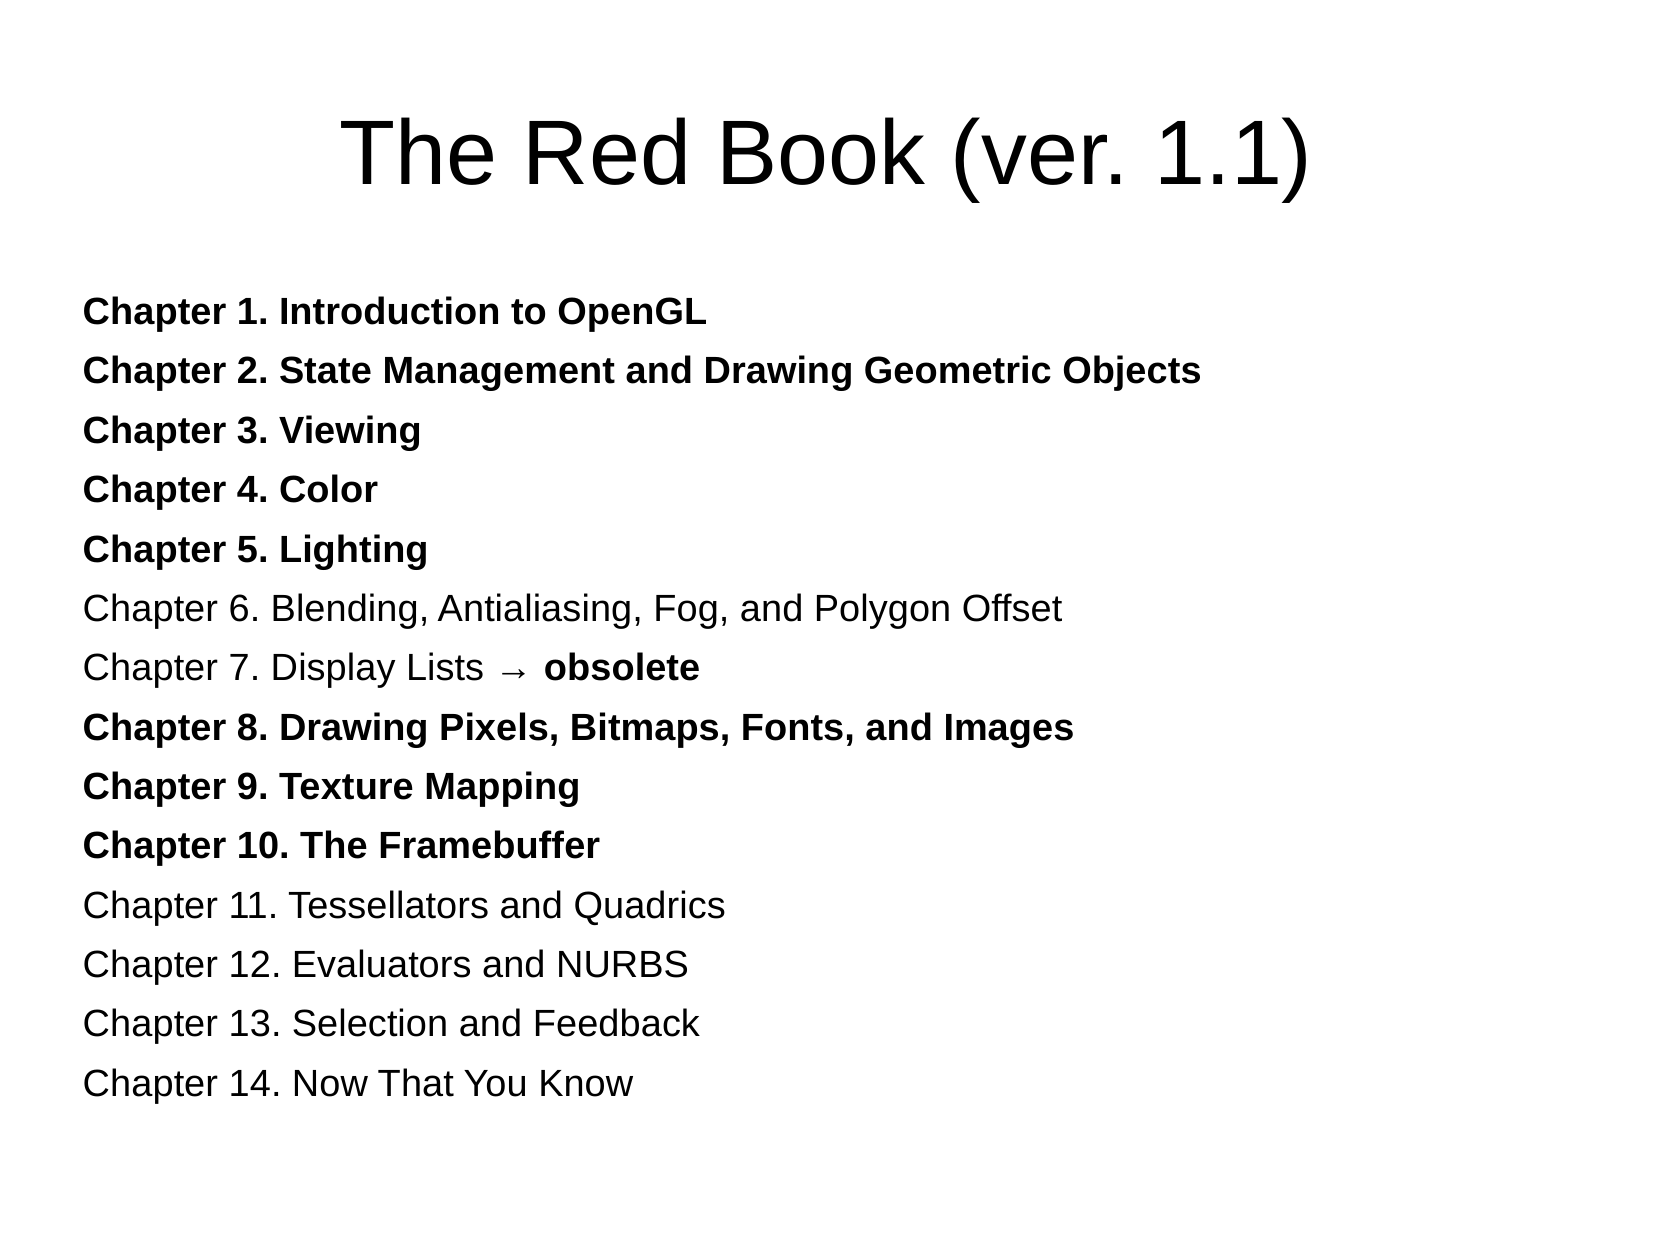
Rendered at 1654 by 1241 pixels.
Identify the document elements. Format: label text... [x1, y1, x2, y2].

title The Red Book (ver. 1.1) [82, 56, 1571, 250]
list Chapter 1. Introduction to OpenGL Chapter 2. State Management and Drawing Geometric Objects Chapter 3. Viewing Chapter 4. Color Chapter 5. Lighting Chapter 6. Blending, Antialiasing, Fog, and Polygon Offset Chapter 7. Display Lists → obsolete Chapter 8. Drawing Pixels, Bitmaps, Fonts, and Images Chapter 9. Texture Mapping Chapter 10. The Framebuffer Chapter 11. Tessellators and Quadrics Chapter 12. Evaluators and NURBS Chapter 13. Selection and Feedback Chapter 14. Now That You Know [82, 290, 1571, 1109]
